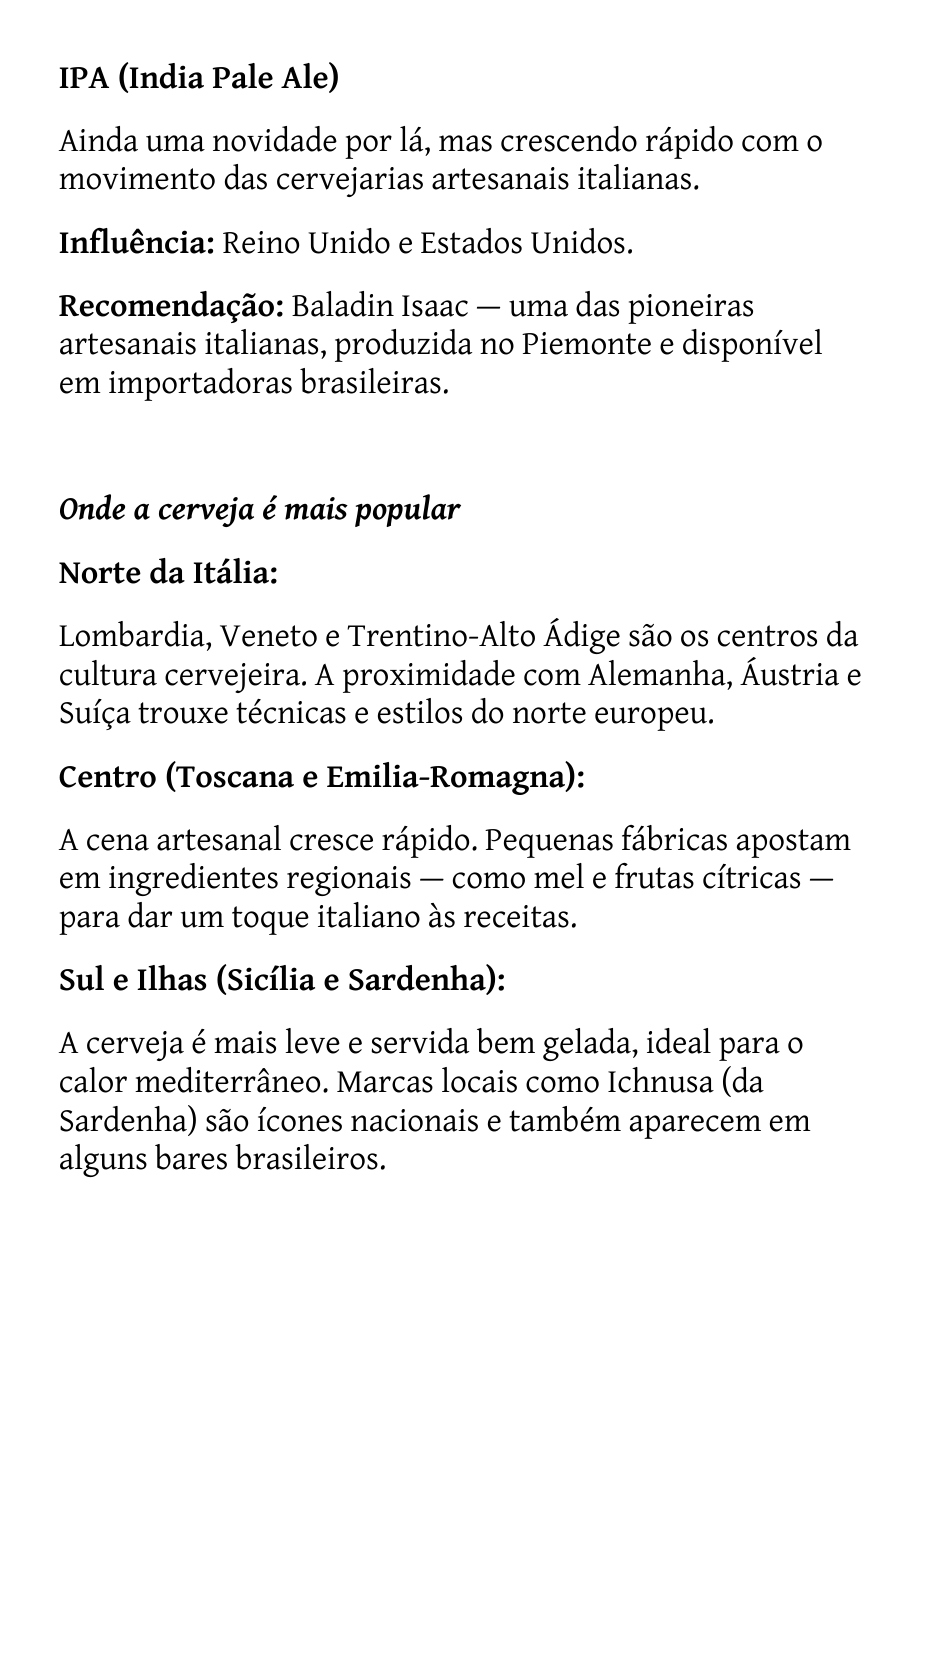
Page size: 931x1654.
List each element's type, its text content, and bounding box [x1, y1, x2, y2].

list IPA (India Pale Ale) Ainda uma novidade por lá, mas crescendo rápido com o movimento das cervejarias artesanais italianas. Influência: Reino Unido e Estados Unidos. Recomendação: Baladin Isaac — uma das pioneiras artesanais italianas, produzida no Piemonte e disponível em importadoras brasileiras. Onde a cerveja é mais popular Norte da Itália: Lombardia, Veneto e Trentino-Alto Ádige são os centros da cultura cervejeira. A proximidade com Alemanha, Áustria e Suíça trouxe técnicas e estilos do norte europeu. Centro (Toscana e Emilia-Romagna): A cena artesanal cresce rápido. Pequenas fábricas apostam em ingredientes regionais — como mel e frutas cítricas — para dar um toque italiano às receitas. Sul e Ilhas (Sicília e Sardenha): A cerveja é mais leve e servida bem gelada, ideal para o calor mediterrâneo. Marcas locais como Ichnusa (da Sardenha) são ícones nacionais e também aparecem em alguns bares brasileiros. [59, 59, 872, 1309]
